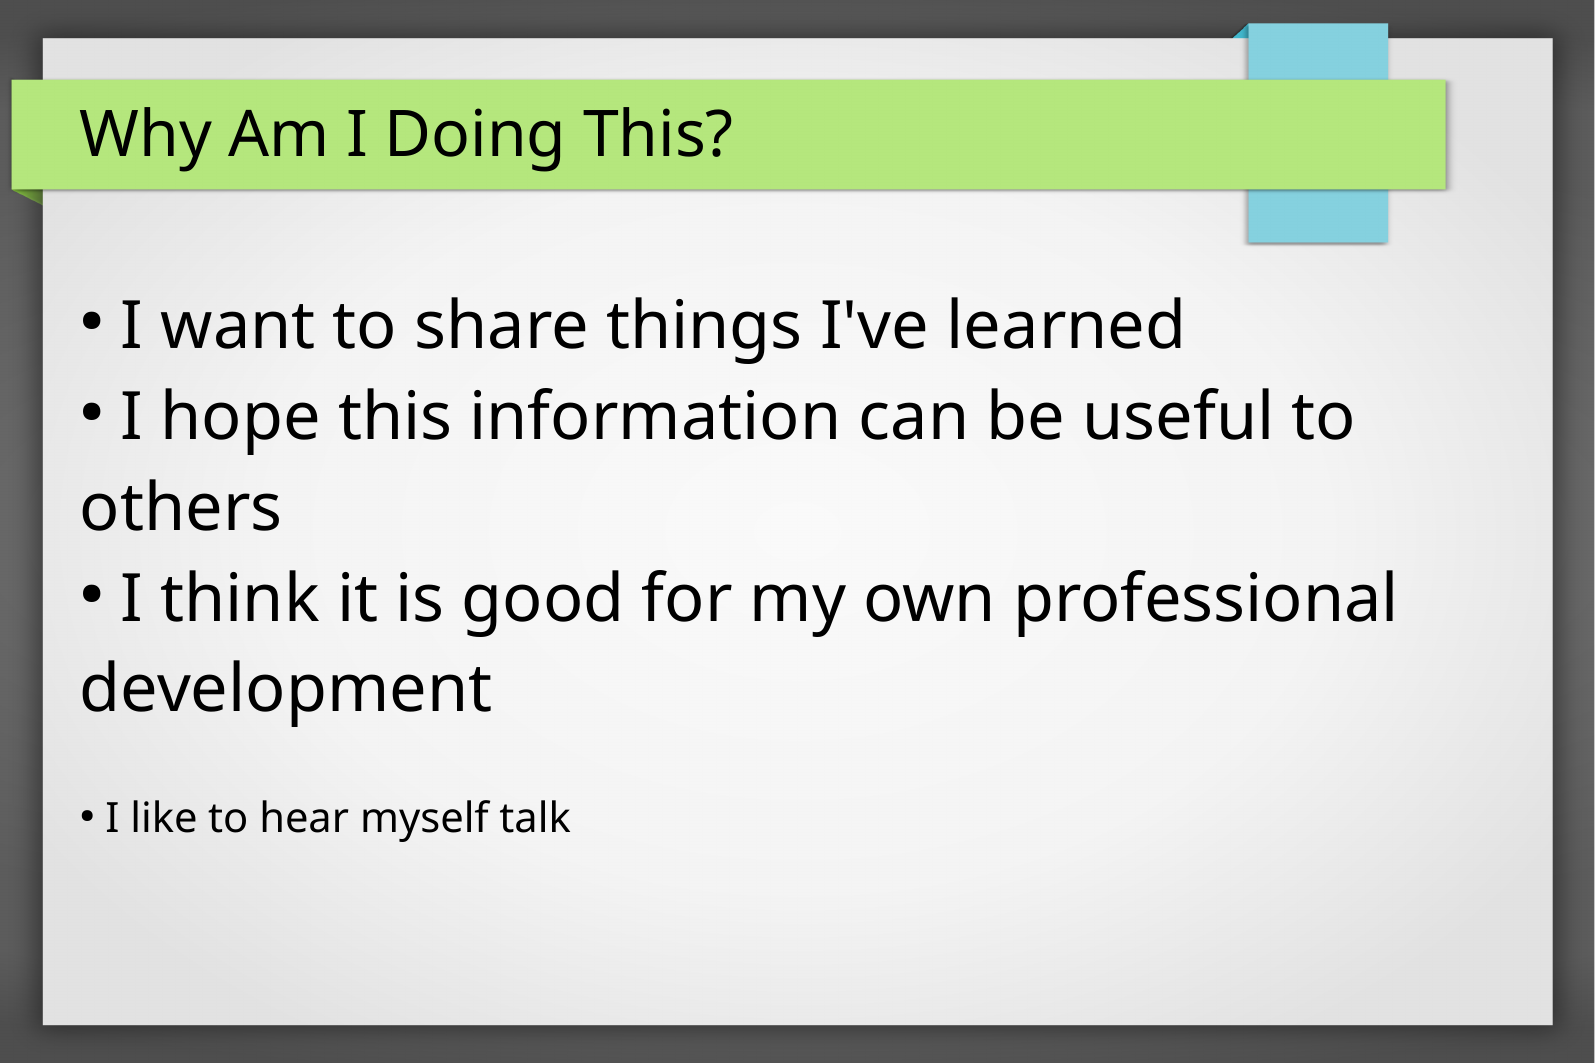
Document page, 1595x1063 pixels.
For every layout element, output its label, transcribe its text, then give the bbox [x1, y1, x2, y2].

subtitle I want to share things I've learned I hope this information can be useful to others I think it is good for my own professional development I like to hear myself talk [79, 253, 1515, 870]
title Why Am I Doing This? [79, 78, 1219, 185]
picture [0, 0, 1595, 1063]
